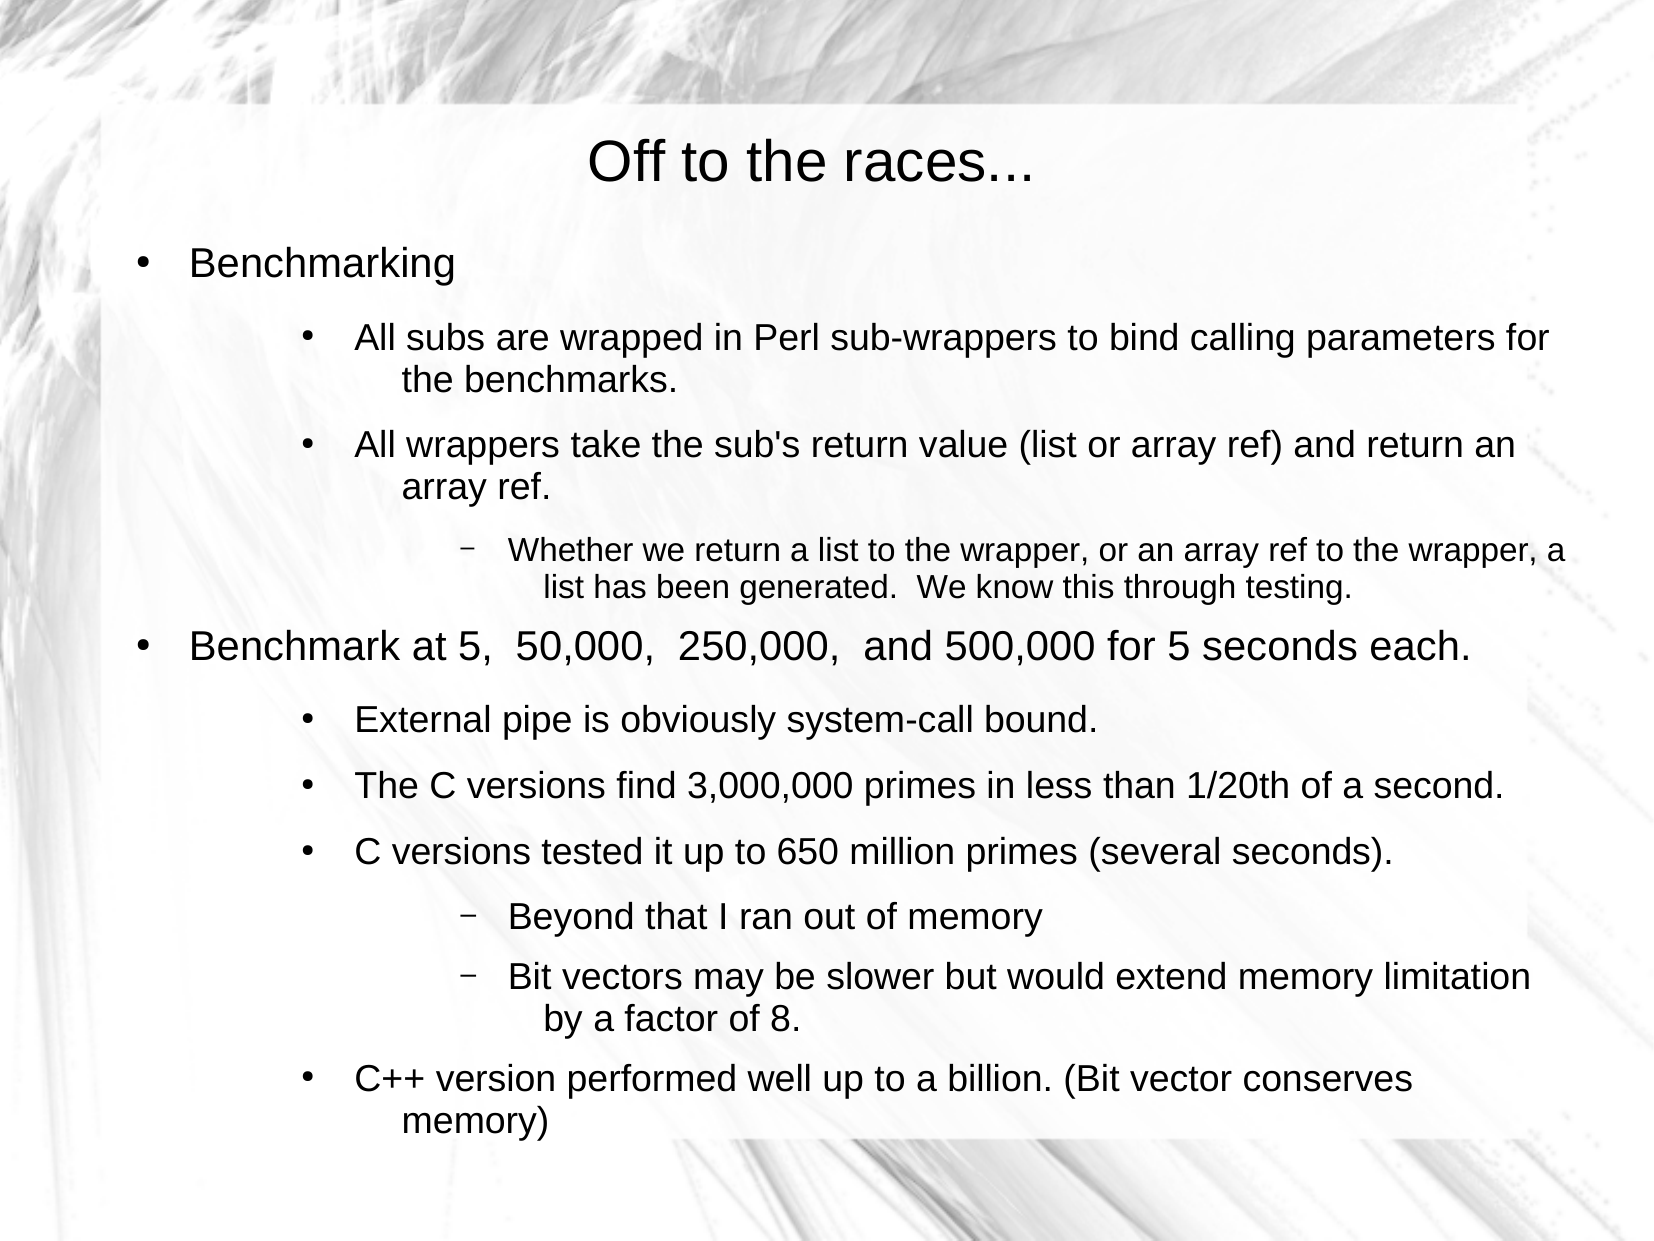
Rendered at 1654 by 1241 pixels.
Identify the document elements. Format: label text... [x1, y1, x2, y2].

title Off to the races... [118, 112, 1506, 211]
list Benchmarking All subs are wrapped in Perl sub-wrappers to bind calling parameters for the benchmarks. All wrappers take the sub's return value (list or array ref) and return an array ref. Whether we return a list to the wrapper, or an array ref to the wrapper, a list has been generated. We know this through testing. Benchmark at 5, 50,000, 250,000, and 500,000 for 5 seconds each. External pipe is obviously system-call bound. The C versions find 3,000,000 primes in less than 1/20th of a second. C versions tested it up to 650 million primes (several seconds). Beyond that I ran out of memory Bit vectors may be slower but would extend memory limitation by a factor of 8. C++ version performed well up to a billion. (Bit vector conserves memory) [118, 240, 1571, 1163]
picture [0, 0, 1654, 1241]
